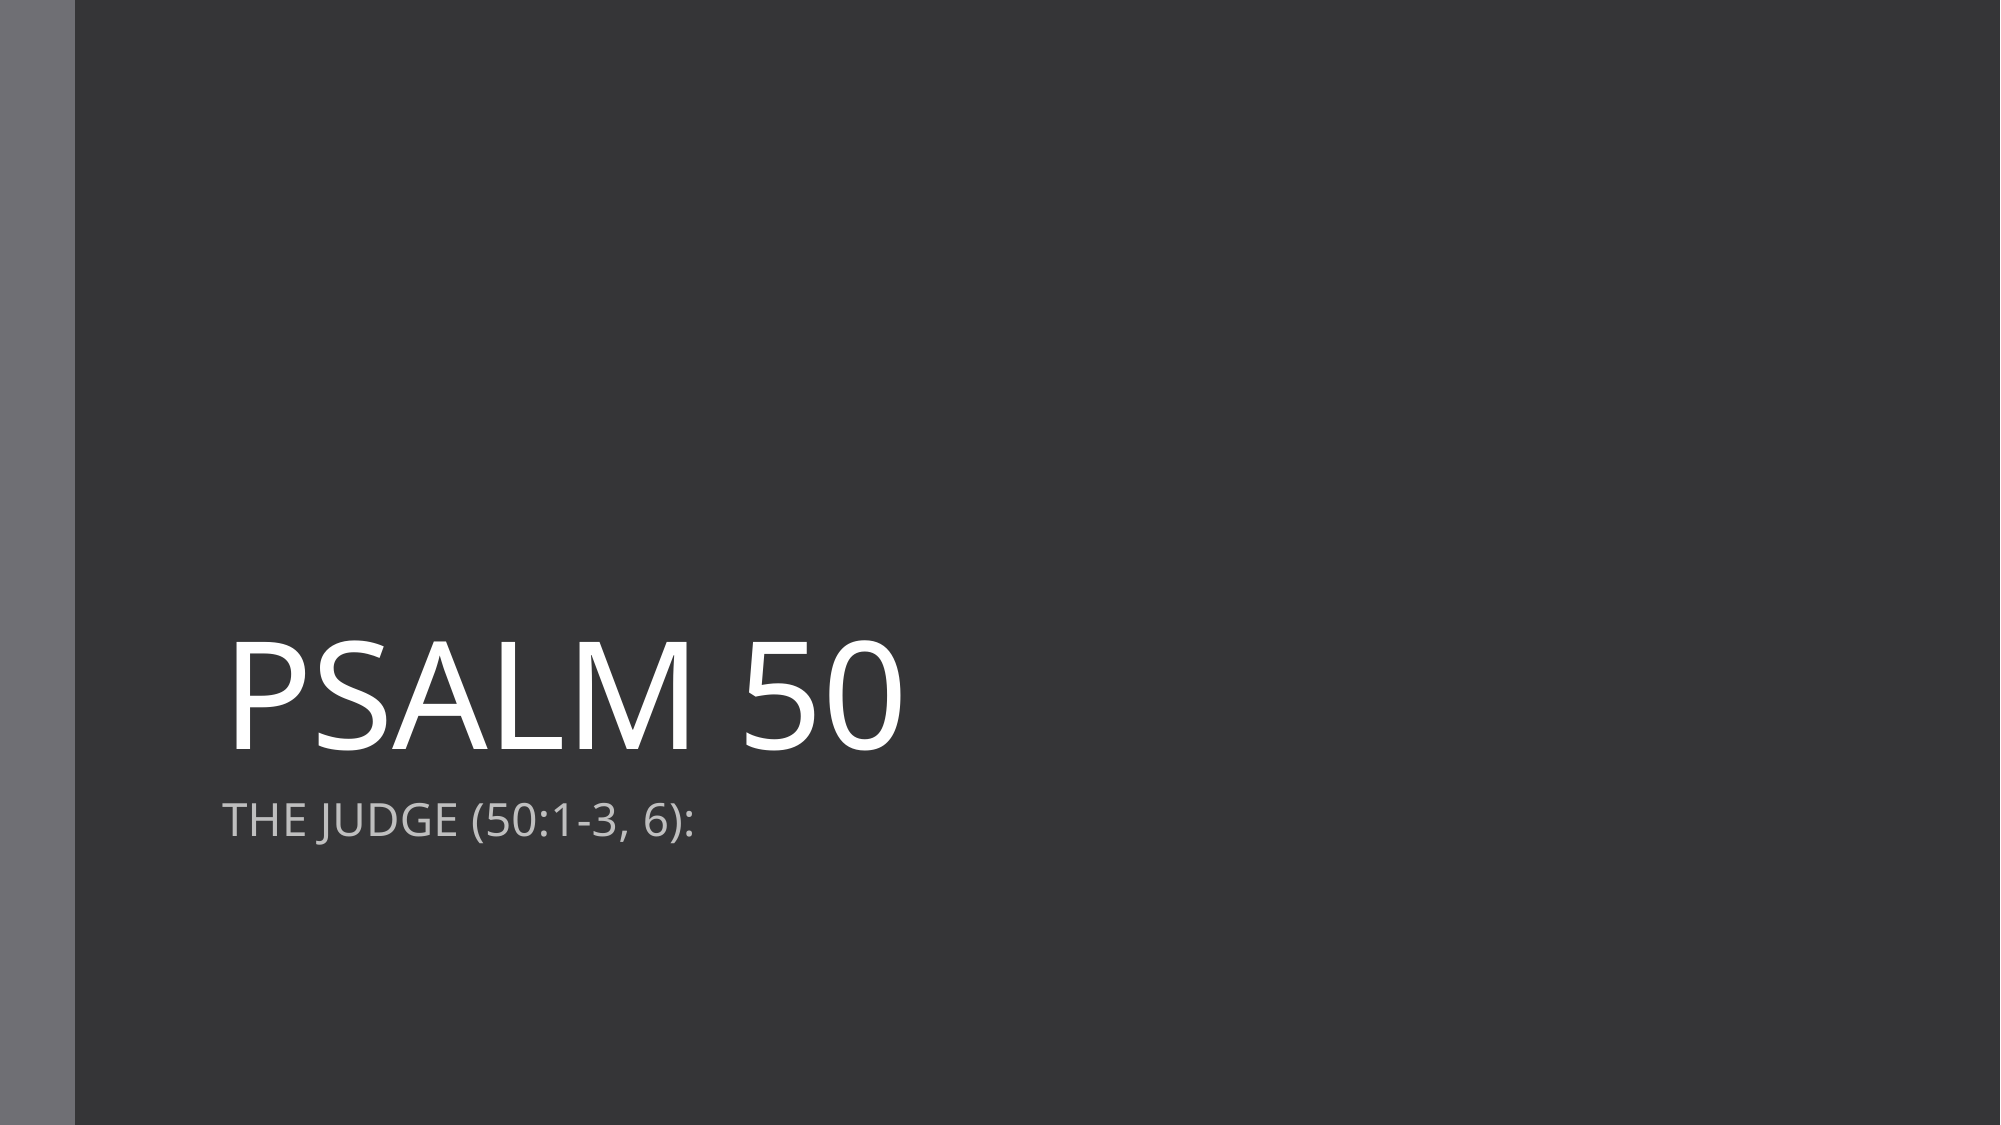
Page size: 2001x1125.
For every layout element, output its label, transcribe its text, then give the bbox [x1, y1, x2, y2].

subtitle THE JUDGE (50:1-3, 6): [206, 787, 1752, 1066]
title PSALM 50 [206, 124, 1752, 787]
